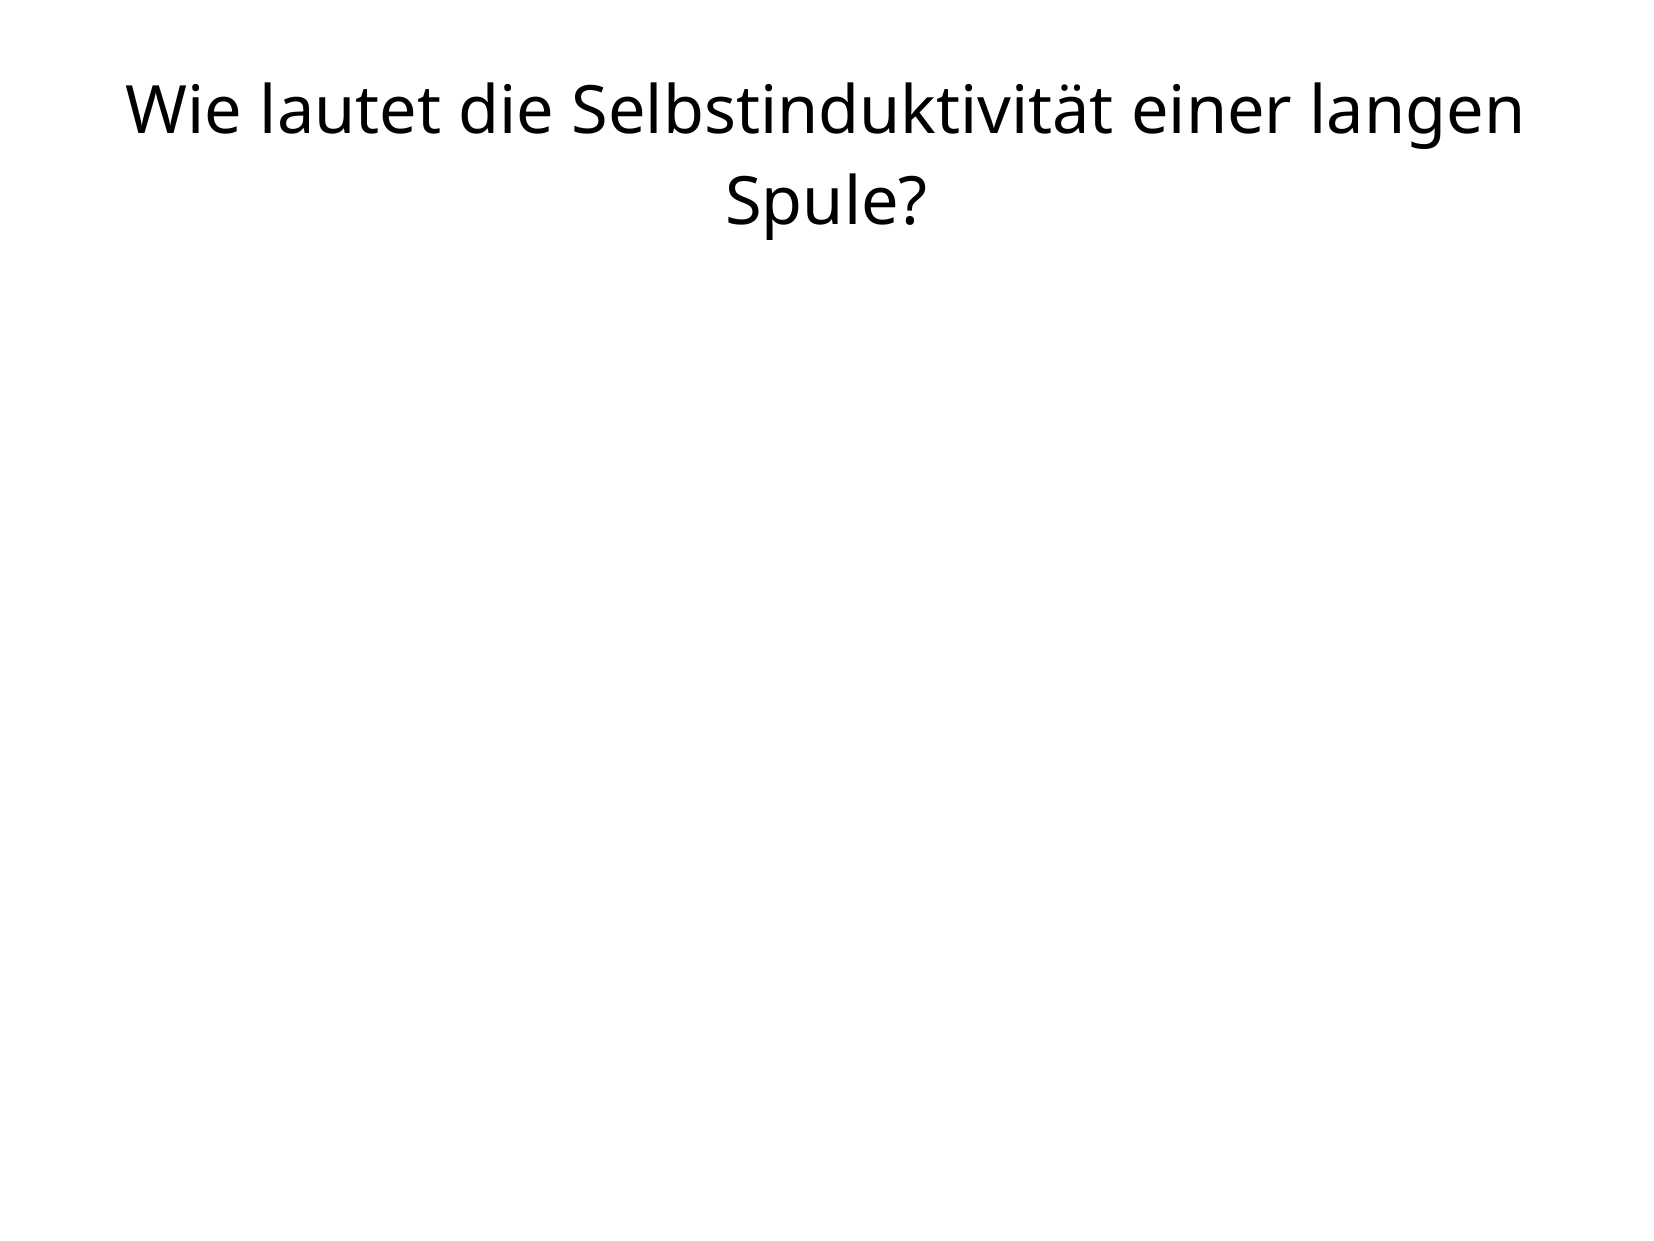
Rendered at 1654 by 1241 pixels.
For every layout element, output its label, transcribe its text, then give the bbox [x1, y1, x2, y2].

title Wie lautet die Selbstinduktivität einer langen Spule? [82, 49, 1571, 257]
